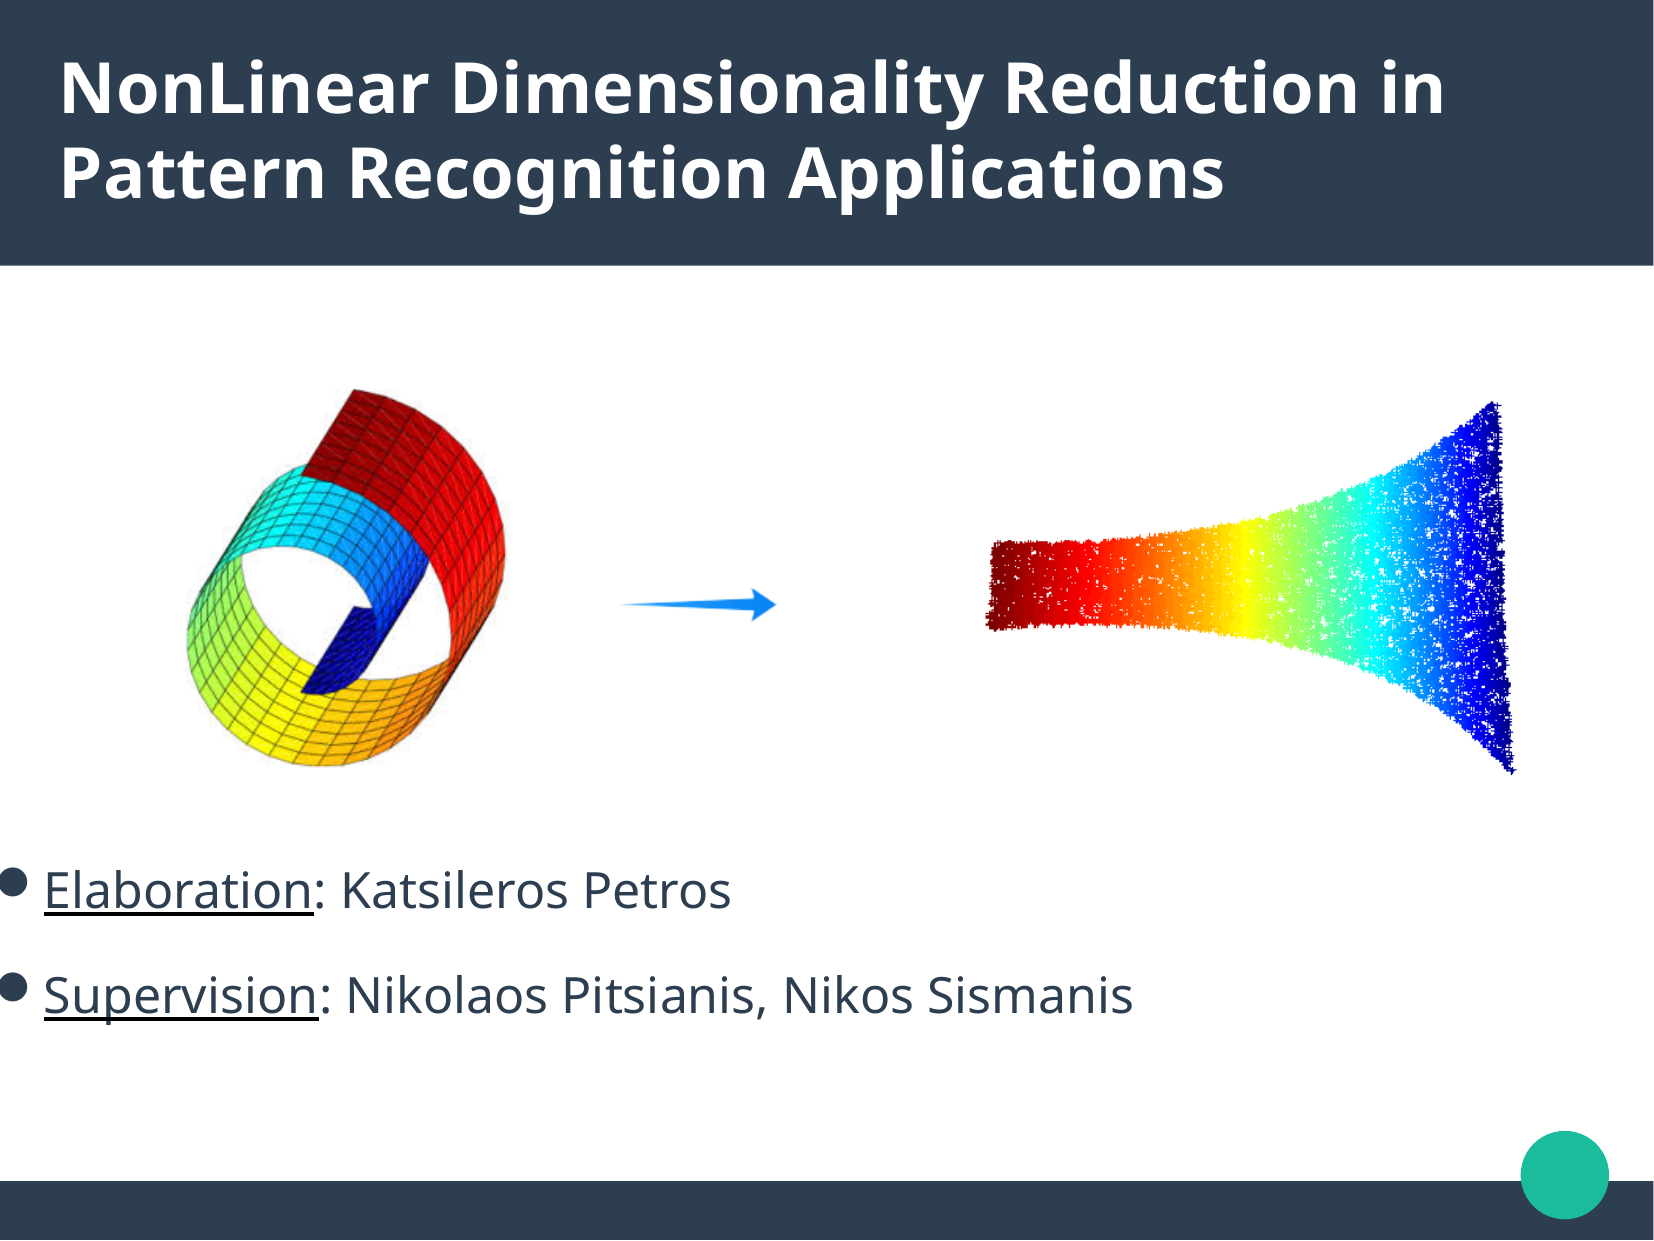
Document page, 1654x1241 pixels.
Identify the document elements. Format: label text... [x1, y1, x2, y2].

text_box NonLinear Dimensionality Reduction in Pattern Recognition Applications [58, 46, 720, 210]
picture [185, 389, 510, 768]
text_box Elaboration: Katsileros Petros Supervision: Nikolaos Pitsianis, Nikos Sismanis [0, 324, 720, 1152]
picture [616, 0, 1654, 1210]
